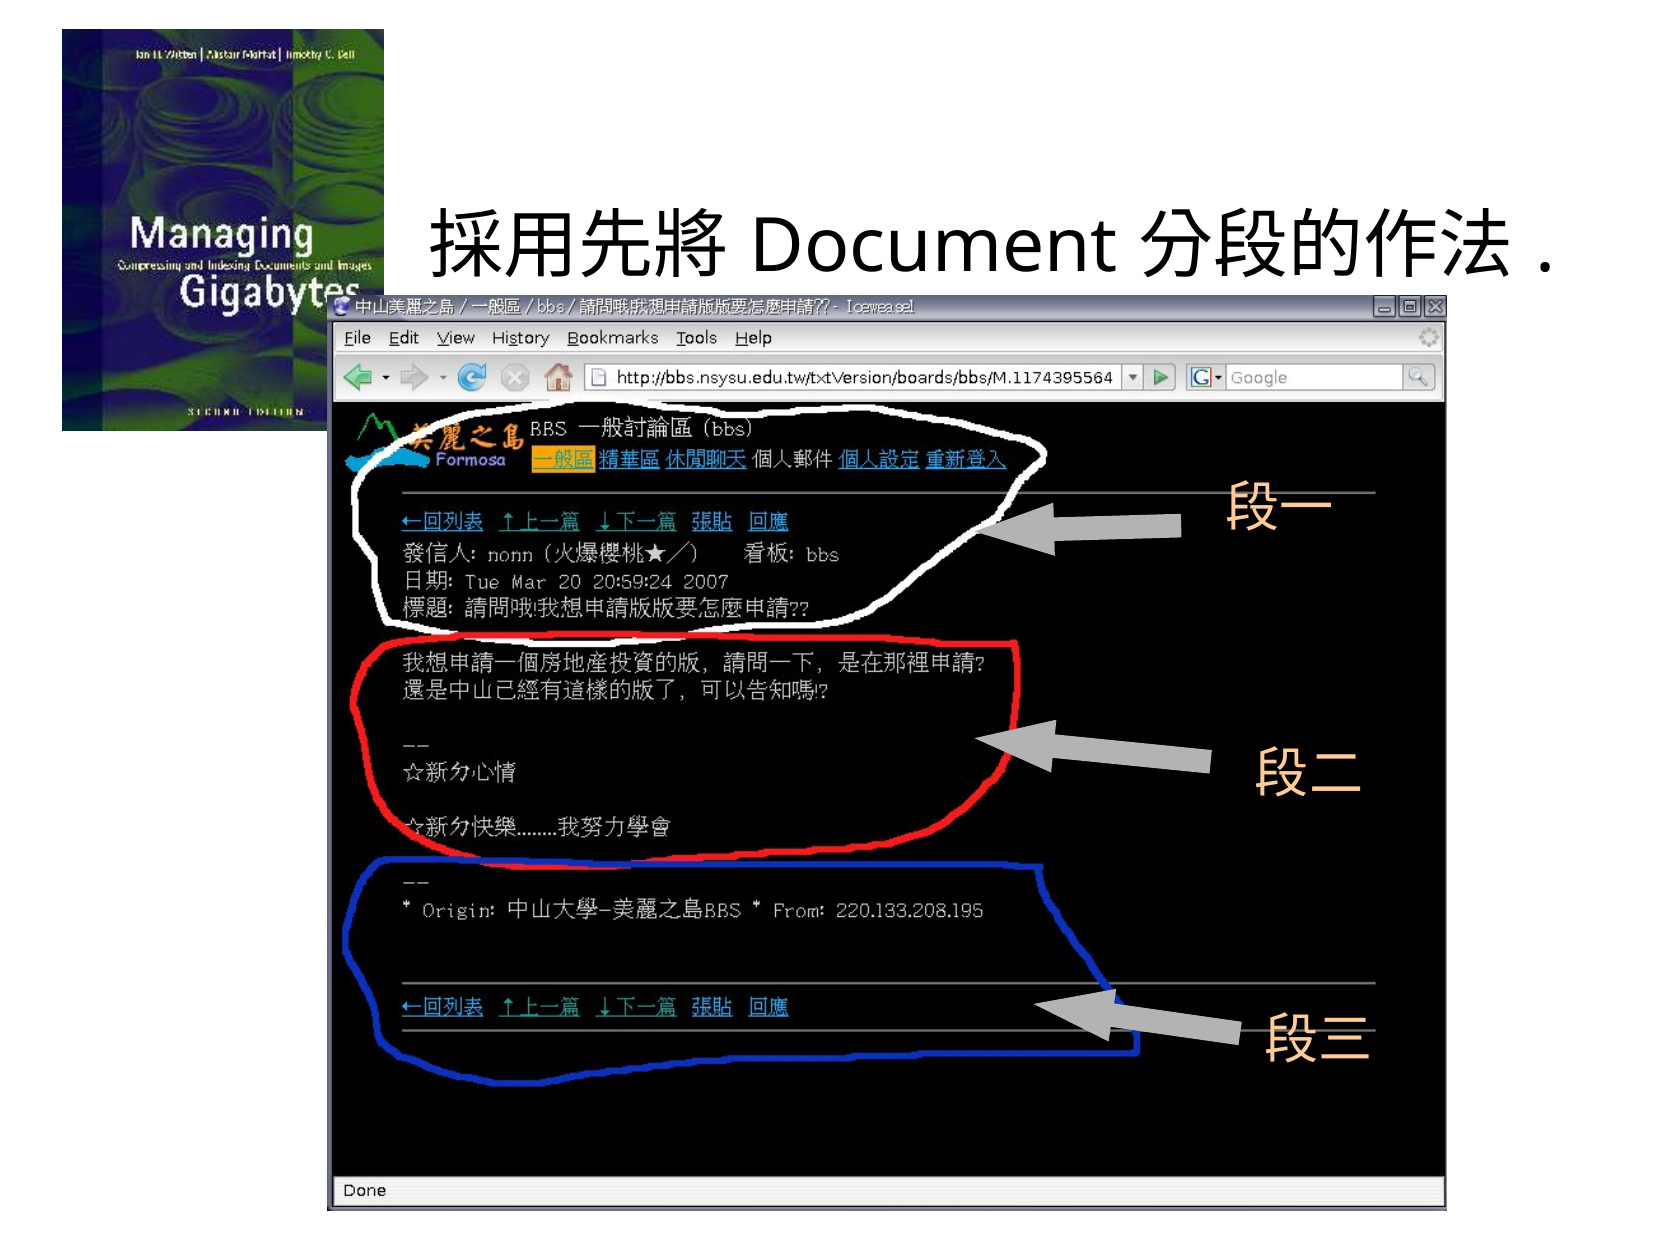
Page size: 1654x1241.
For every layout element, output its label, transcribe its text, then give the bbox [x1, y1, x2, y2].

picture [62, 29, 1447, 1211]
text_box 採用先將Document分段的作法. [413, 177, 1507, 280]
text_box 段二 [1240, 722, 1381, 801]
text_box 段一 [1210, 456, 1352, 535]
text_box 段三 [1249, 987, 1391, 1067]
